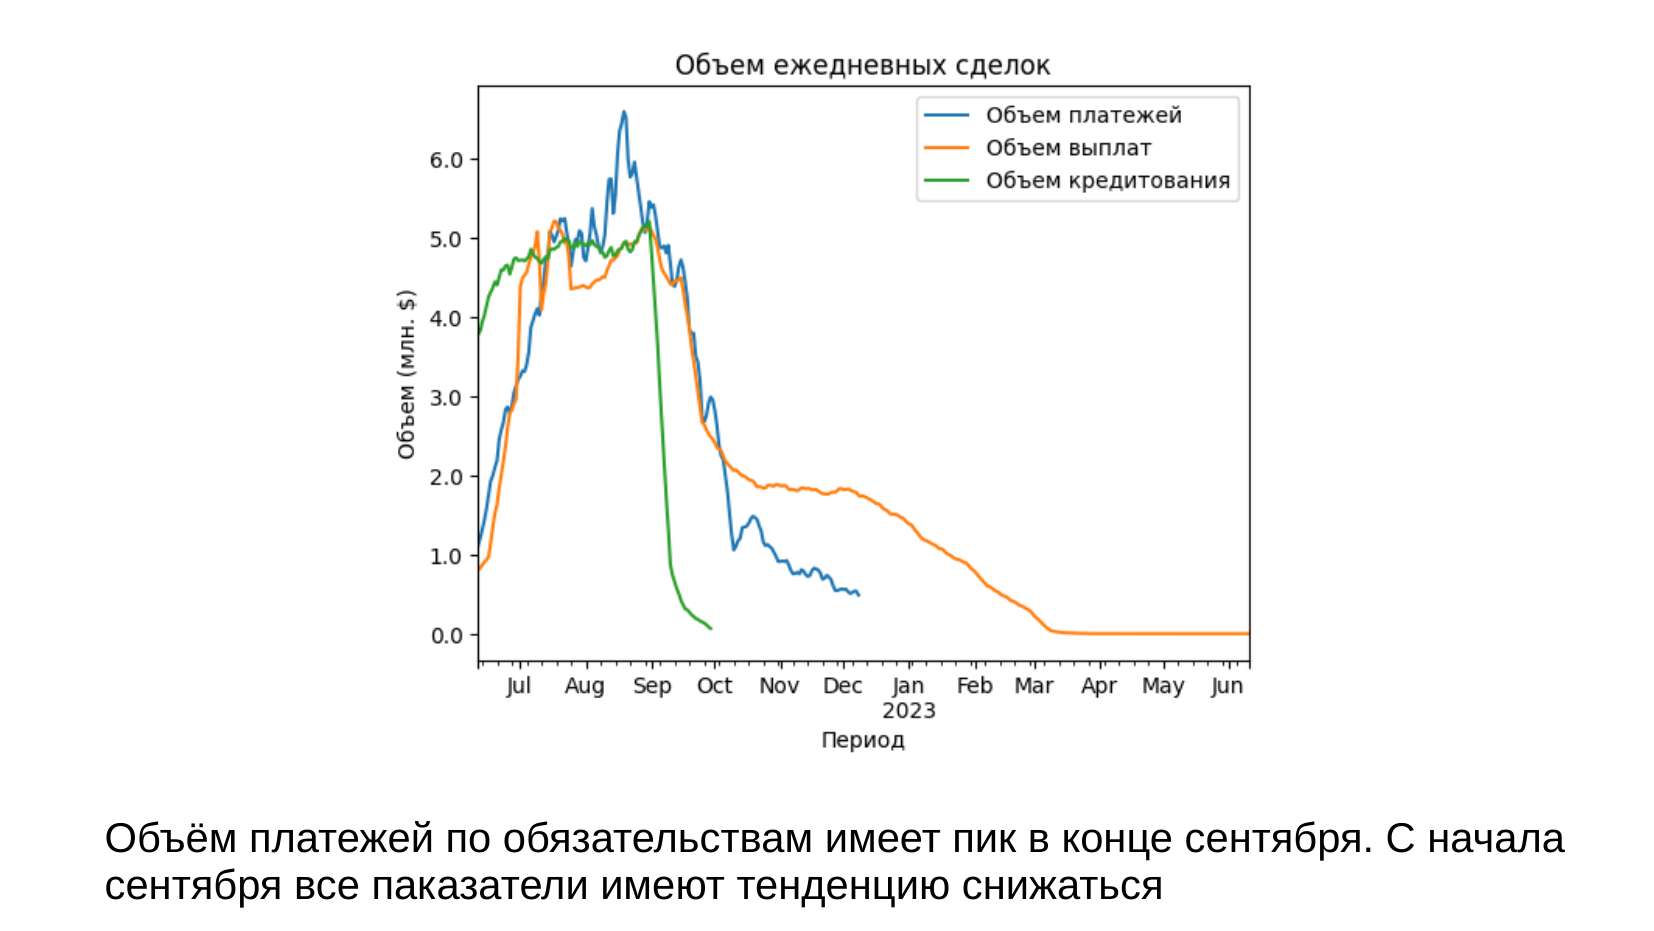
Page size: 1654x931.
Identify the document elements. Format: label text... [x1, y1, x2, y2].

text_box Объём платежей по обязательствам имеет пик в конце сентября. С начала сентября все паказатели имеют тенденцию снижаться [89, 807, 1595, 916]
picture [383, 36, 1265, 768]
